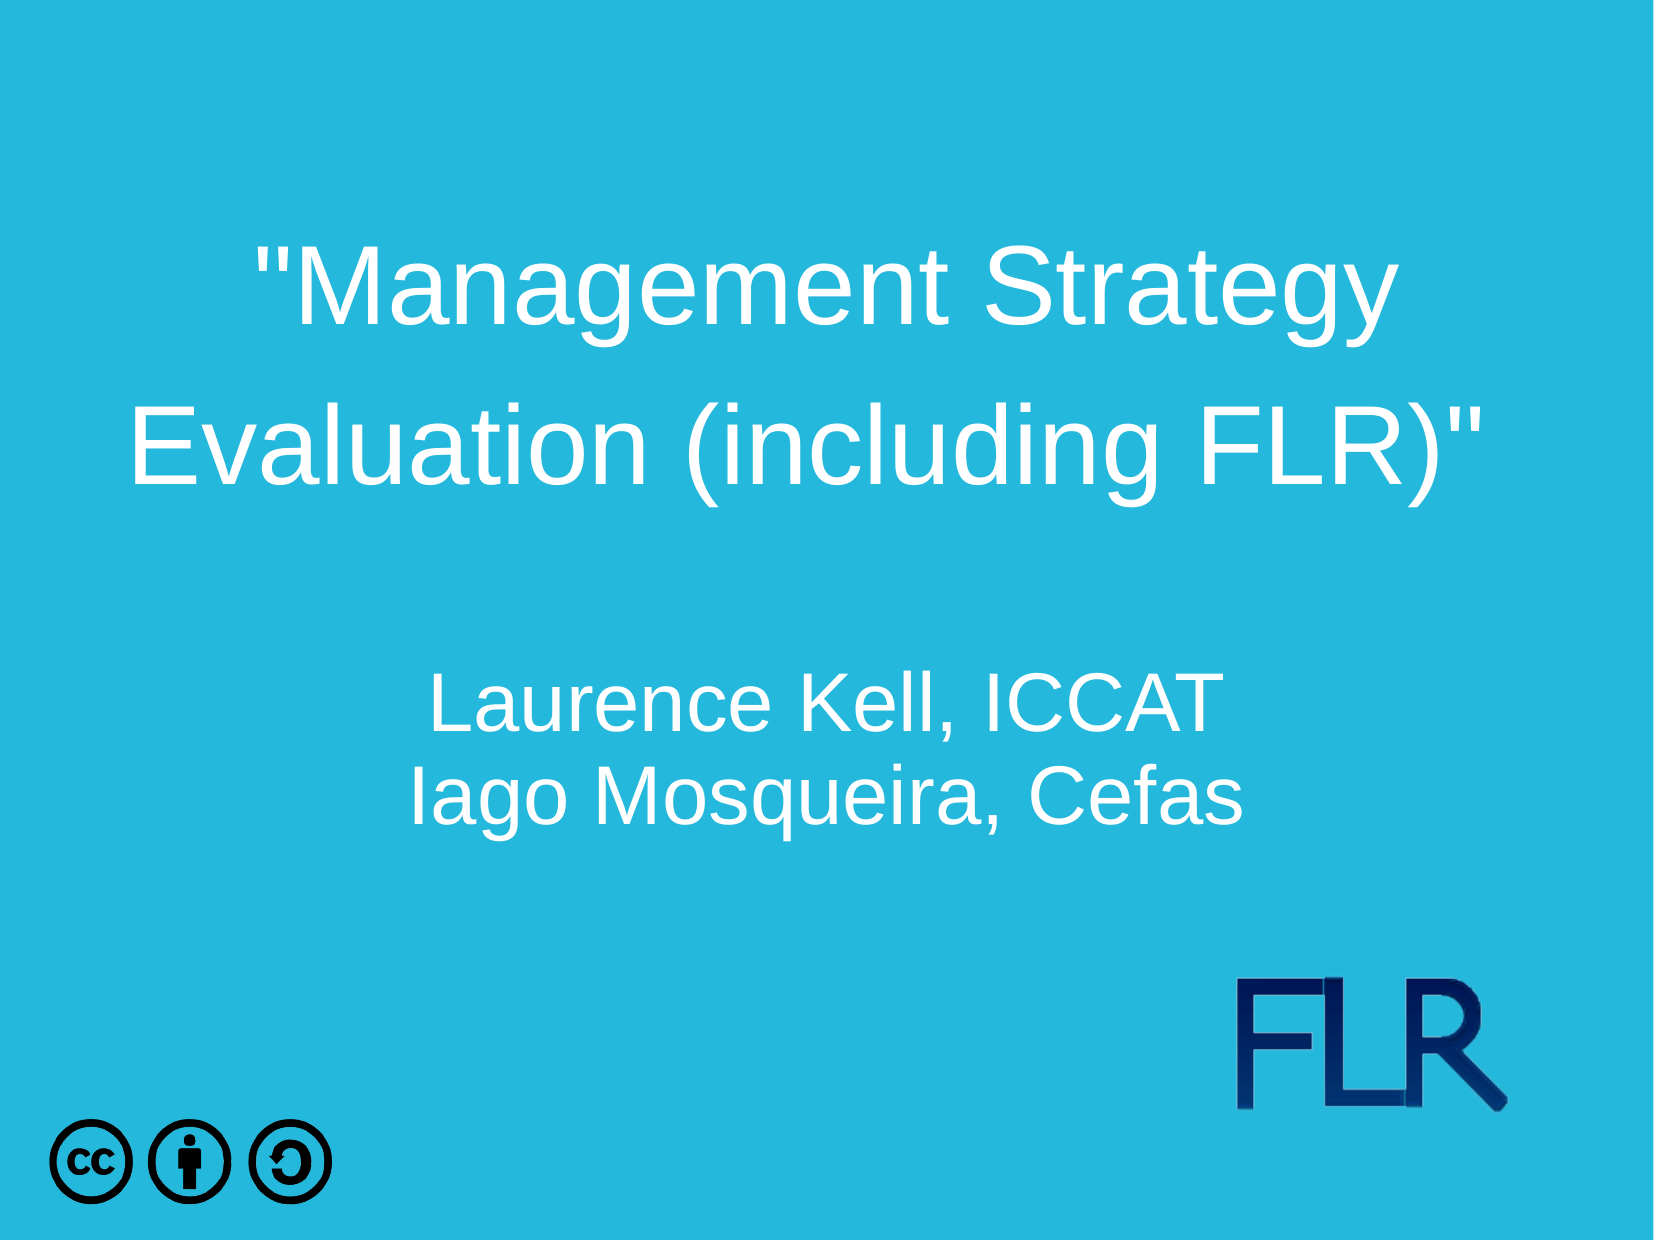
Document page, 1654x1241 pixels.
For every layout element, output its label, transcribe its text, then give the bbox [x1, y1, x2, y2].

picture [39, 1112, 340, 1214]
picture [1200, 960, 1540, 1126]
subtitle "Management Strategy Evaluation (including FLR)" Laurence Kell, ICCAT Iago Mosqueira, Cefas [82, 56, 1571, 1102]
